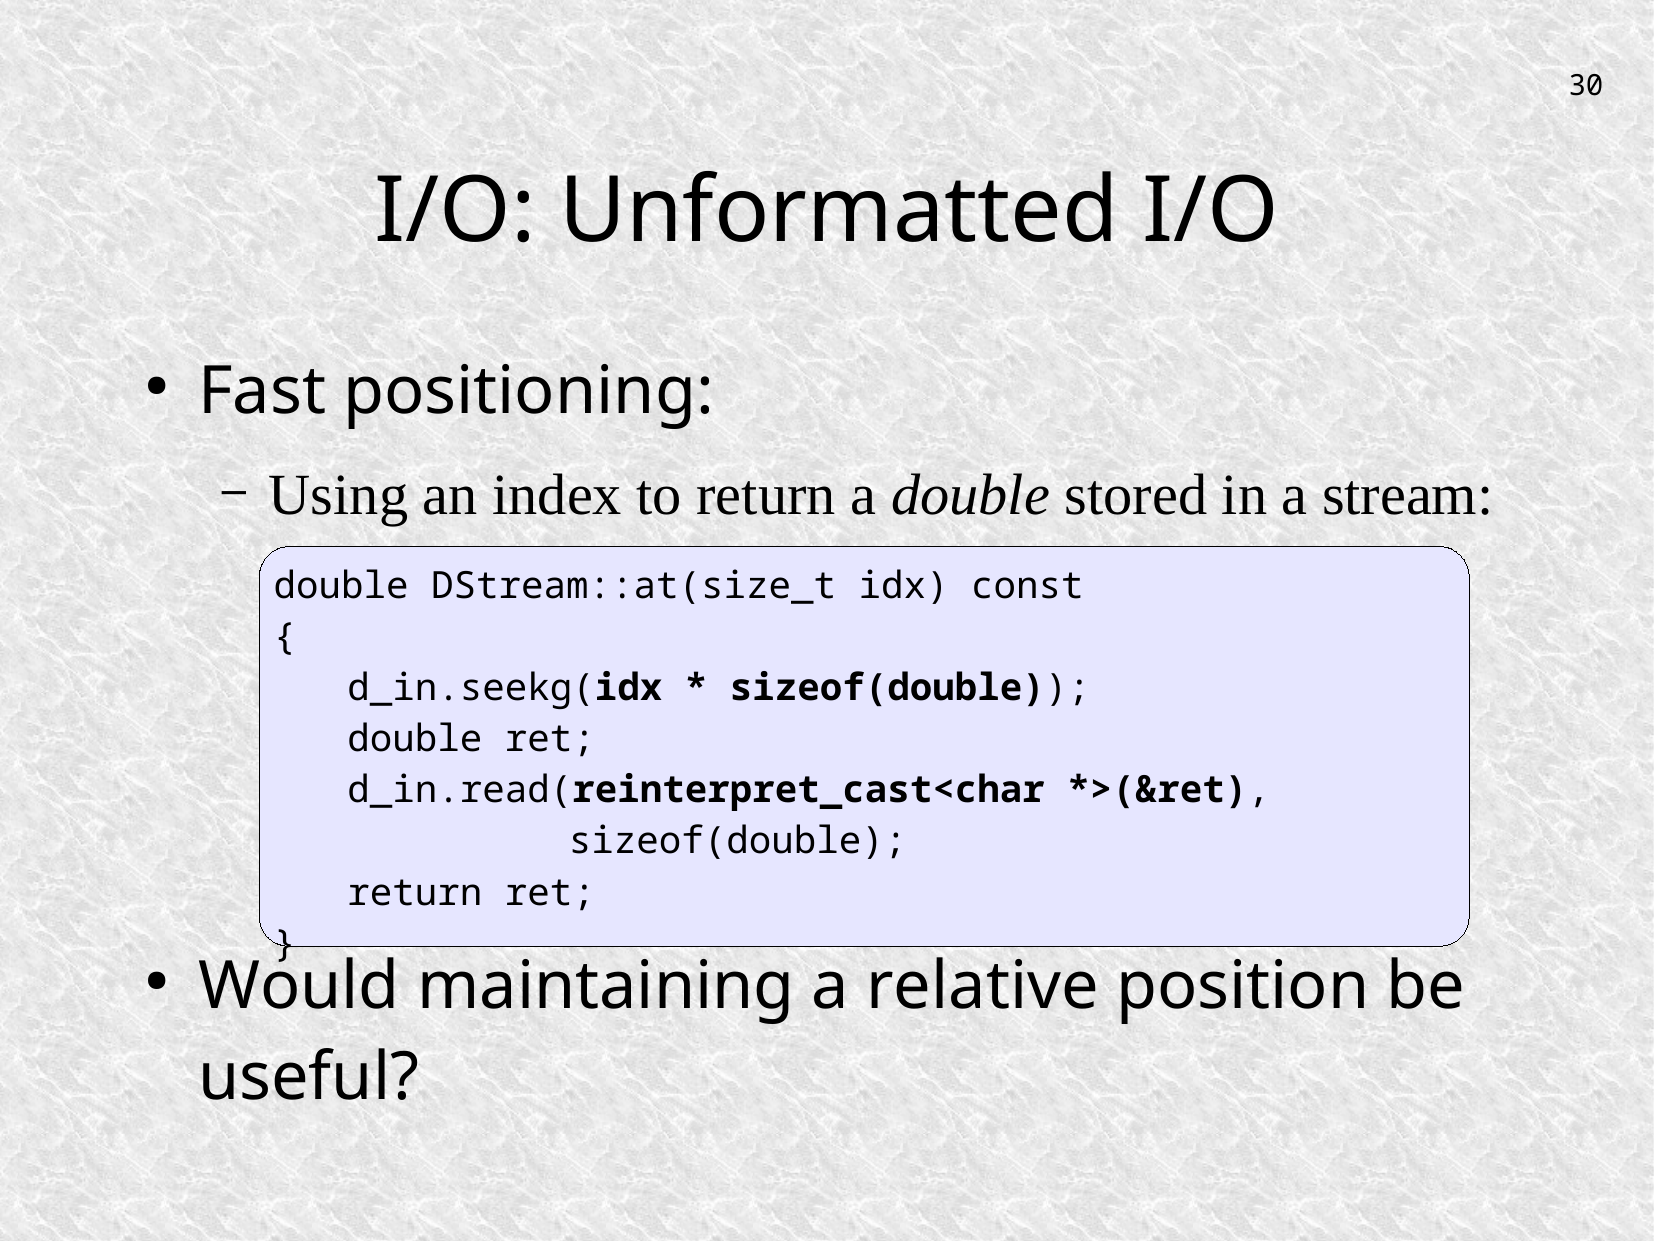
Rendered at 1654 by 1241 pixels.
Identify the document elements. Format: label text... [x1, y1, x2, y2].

text_box double DStream::at(size_t idx) const { d_in.seekg(idx * sizeof(double)); double ret; d_in.read(reinterpret_cast<char *>(&ret), sizeof(double); return ret; } [273, 558, 1450, 928]
picture [0, 0, 1654, 1241]
list Fast positioning: Using an index to return a double stored in a stream: Would maintaining a relative position be useful? [127, 341, 1540, 1184]
title I/O: Unformatted I/O [121, 102, 1534, 311]
